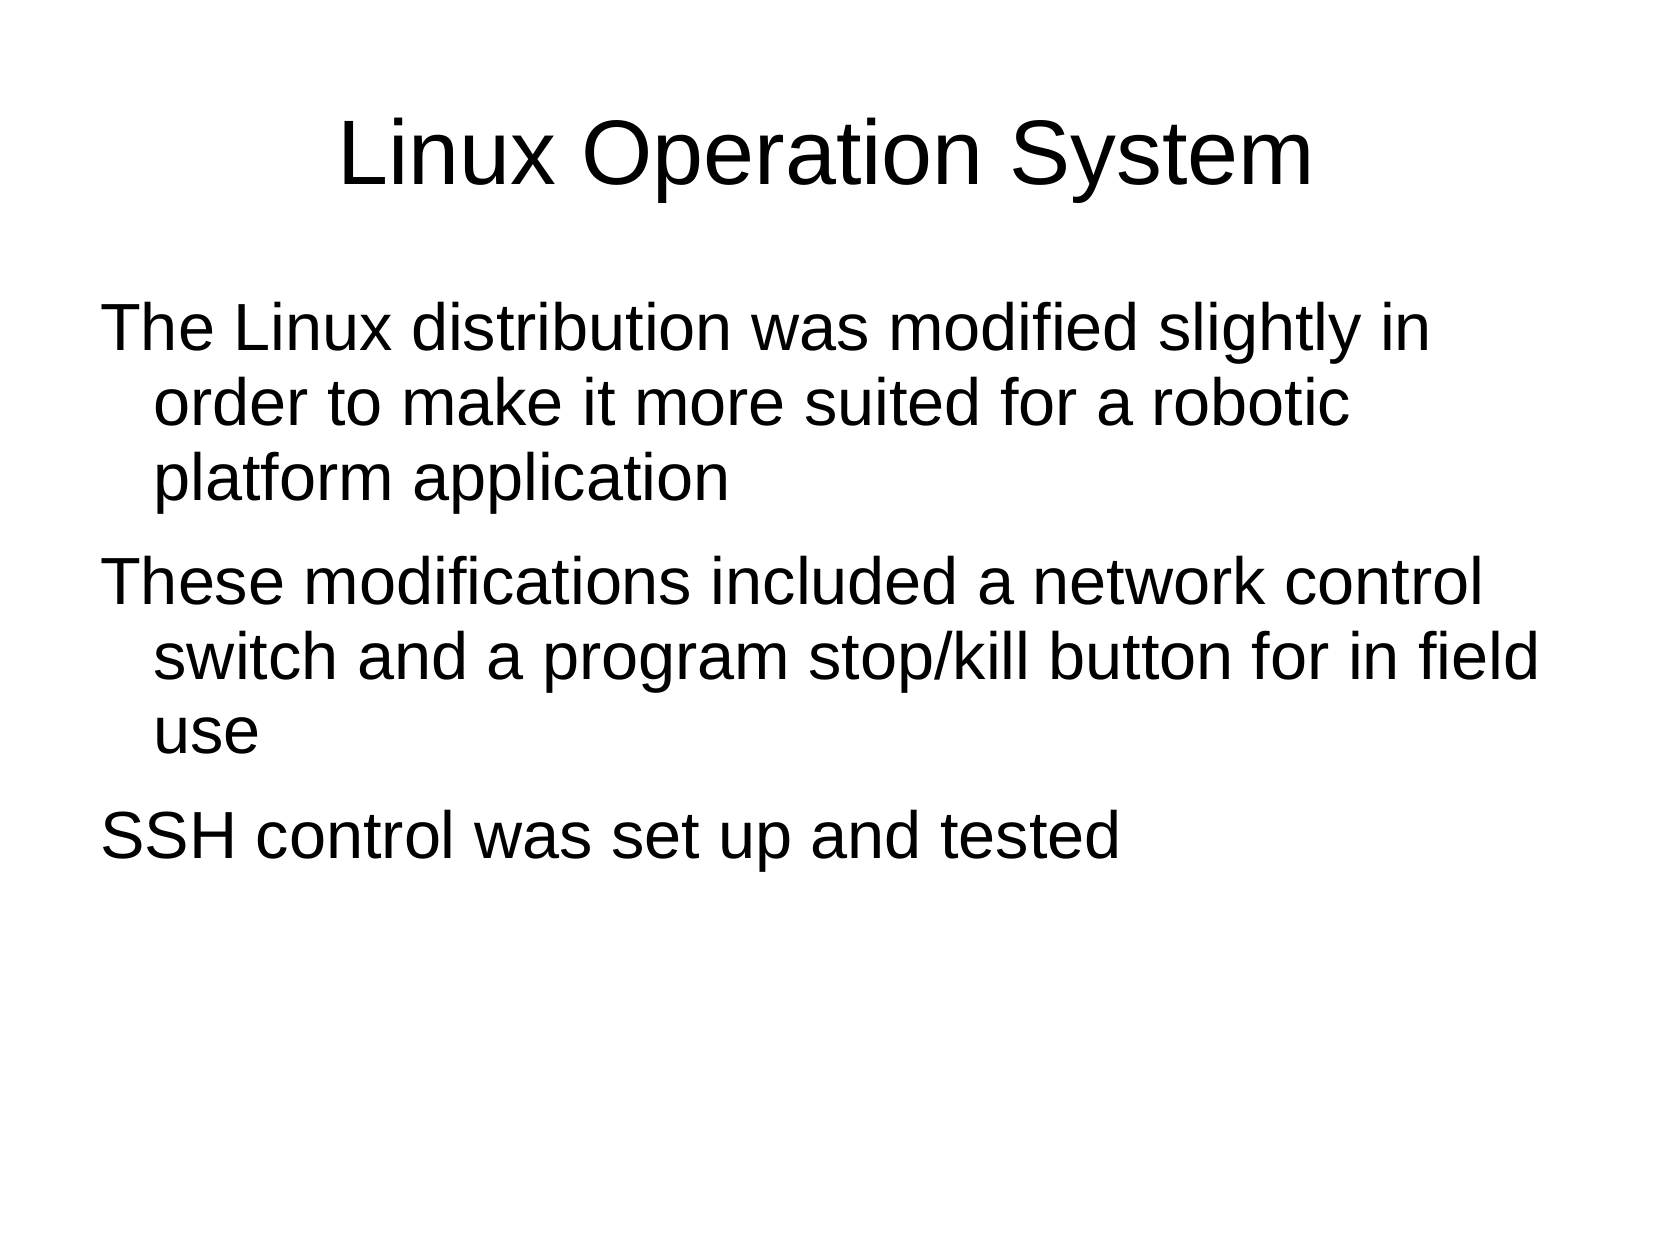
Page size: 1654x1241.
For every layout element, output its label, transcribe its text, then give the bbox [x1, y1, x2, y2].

title Linux Operation System [82, 56, 1571, 250]
list The Linux distribution was modified slightly in order to make it more suited for a robotic platform application These modifications included a network control switch and a program stop/kill button for in field use SSH control was set up and tested [82, 290, 1571, 1094]
